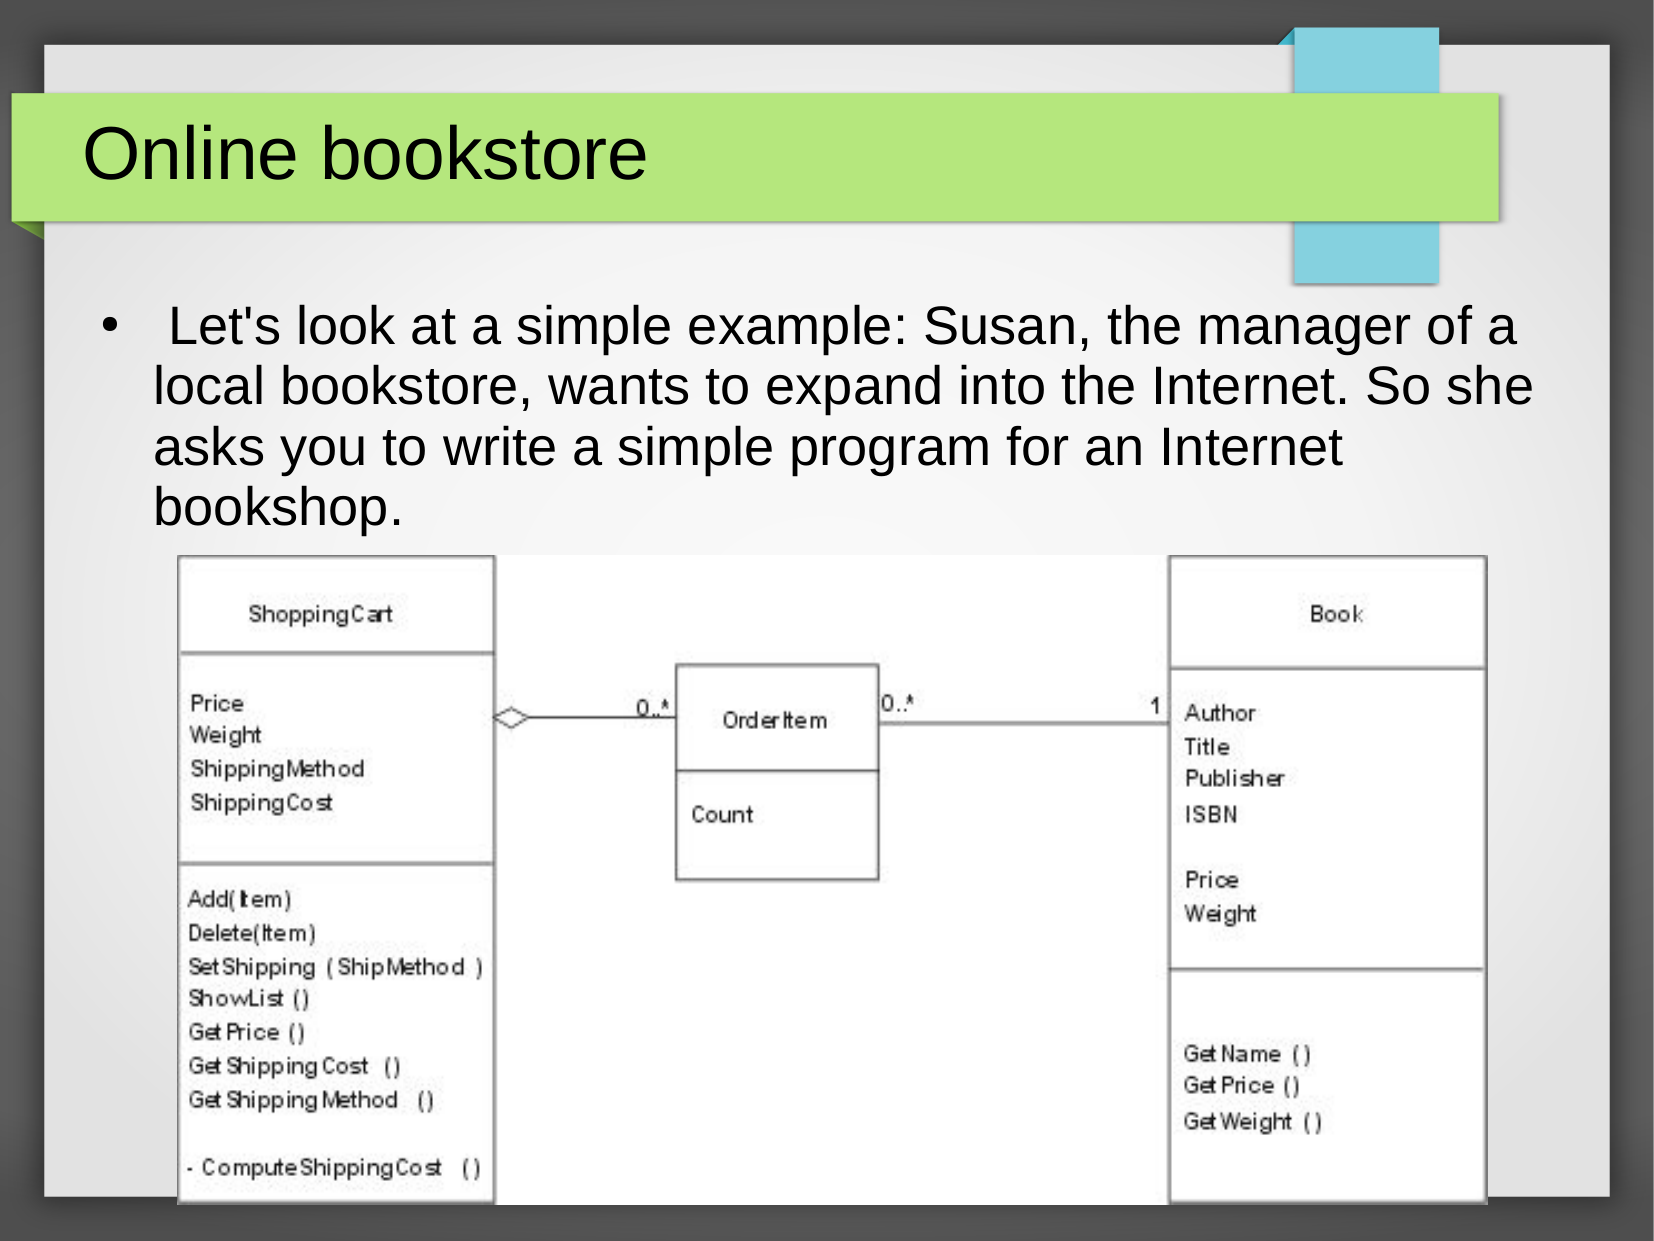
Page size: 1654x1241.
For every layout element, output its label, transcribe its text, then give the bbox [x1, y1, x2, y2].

list Let's look at a simple example: Susan, the manager of a local bookstore, wants to expand into the Internet. So she asks you to write a simple program for an Internet bookshop. [82, 295, 1571, 1130]
picture [0, 0, 1654, 1241]
title Online bookstore [82, 94, 1264, 213]
